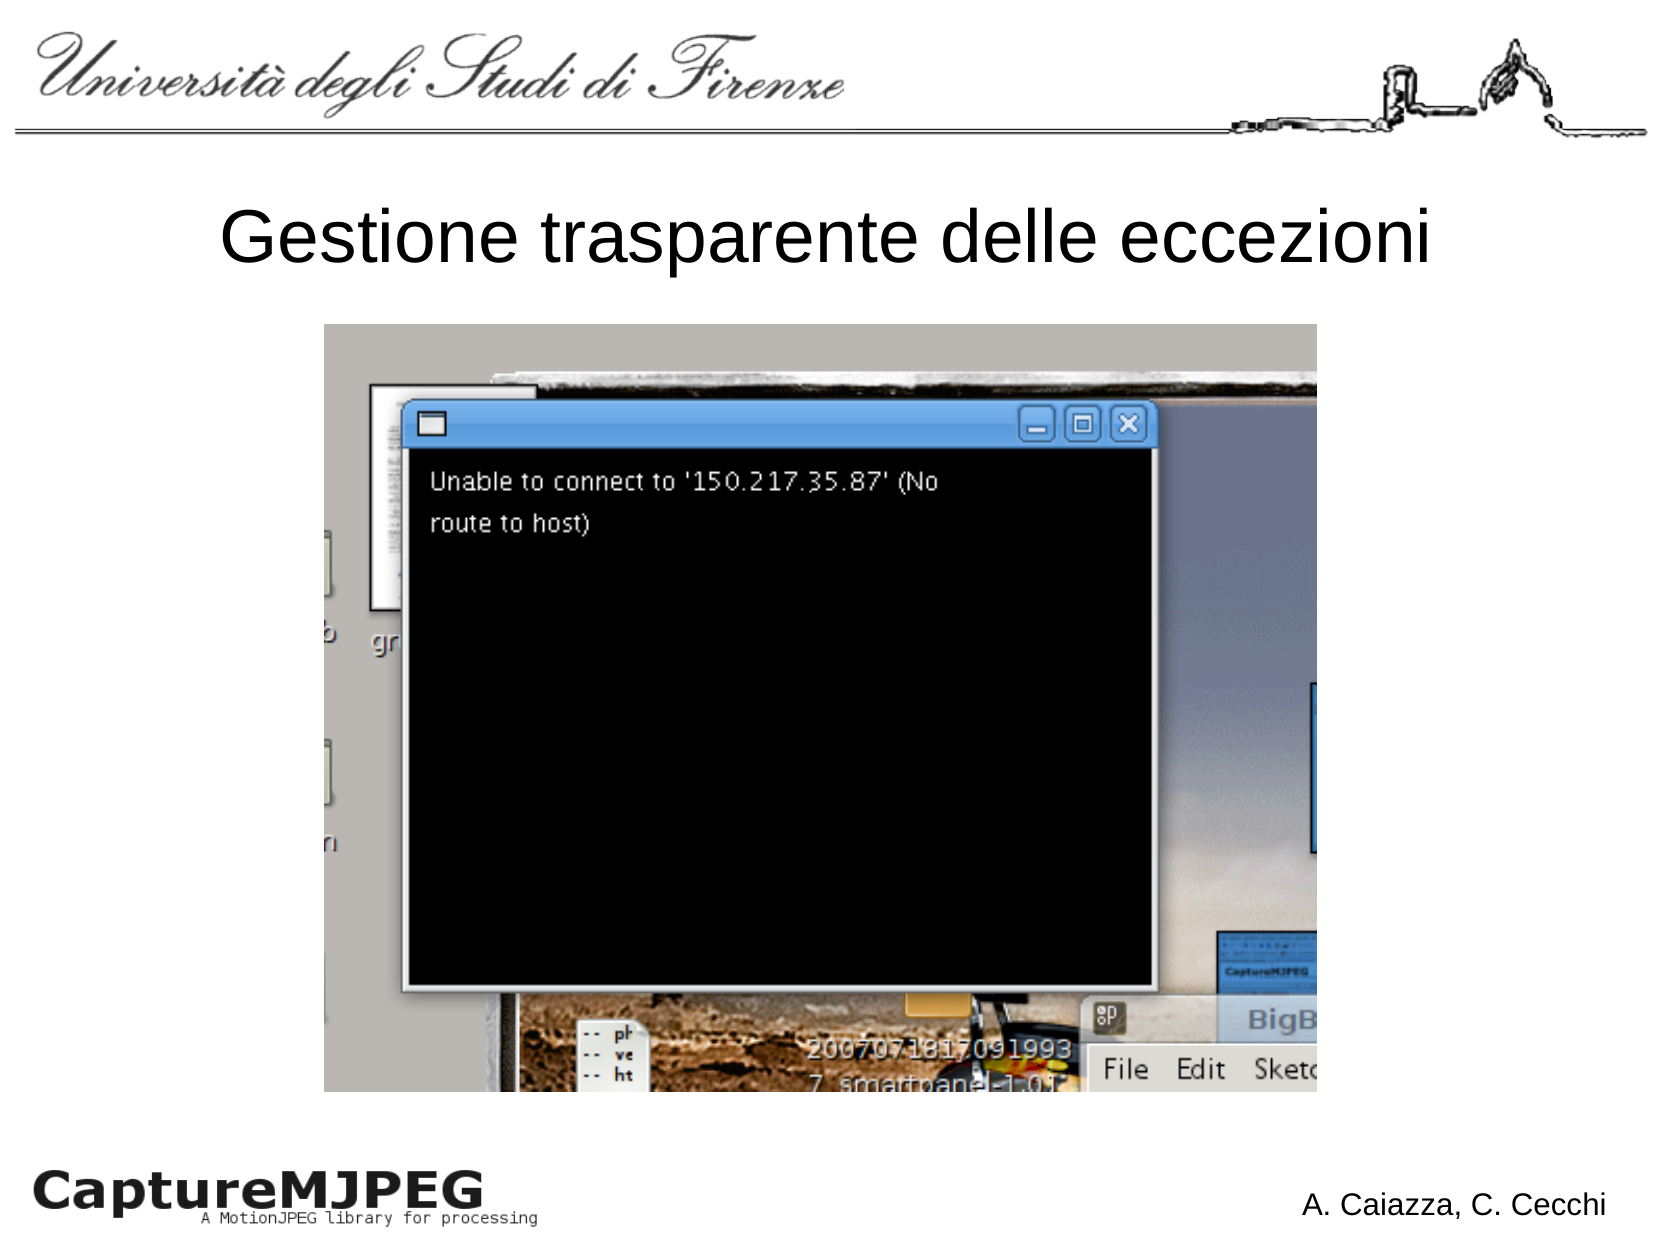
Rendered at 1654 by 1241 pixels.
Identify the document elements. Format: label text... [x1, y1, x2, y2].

picture [17, 1159, 550, 1229]
picture [7, 4, 1654, 147]
title Gestione trasparente delle eccezioni [82, 147, 1571, 325]
picture [324, 324, 1317, 1092]
